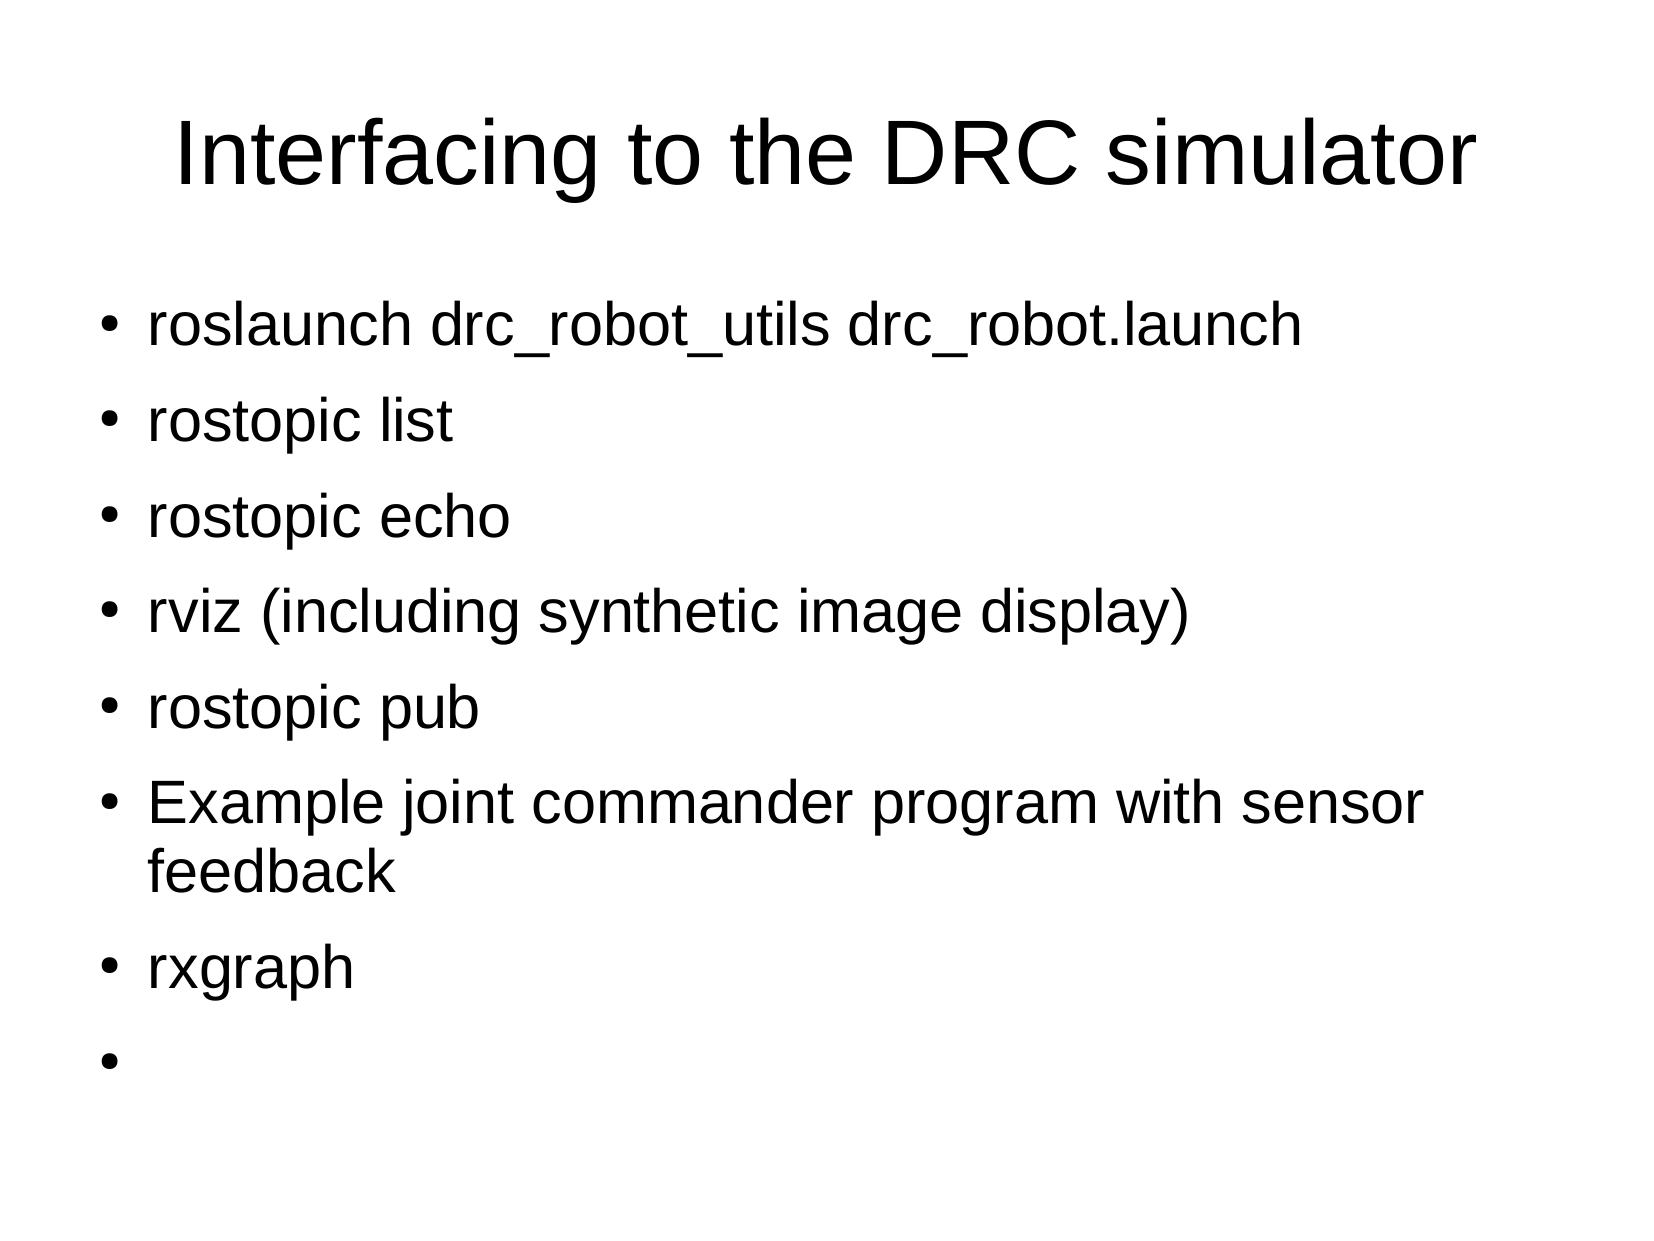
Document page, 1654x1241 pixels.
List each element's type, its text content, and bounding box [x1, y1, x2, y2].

title Interfacing to the DRC simulator [82, 49, 1571, 257]
list roslaunch drc_robot_utils drc_robot.launch rostopic list rostopic echo rviz (including synthetic image display) rostopic pub Example joint commander program with sensor feedback rxgraph [82, 290, 1538, 1010]
